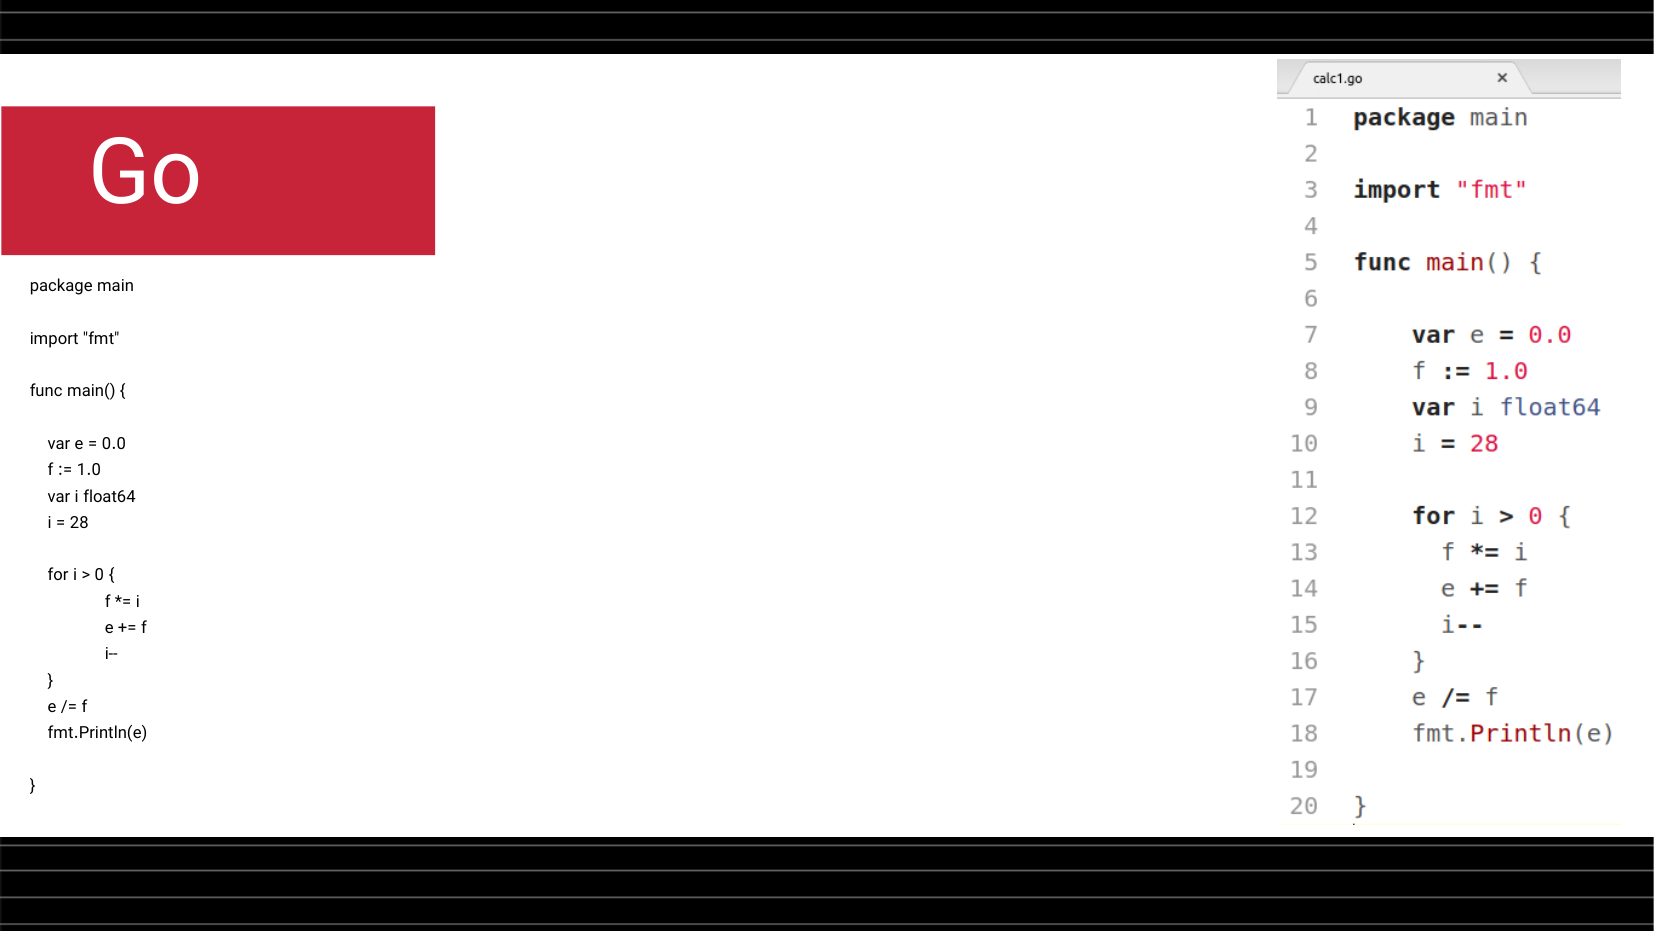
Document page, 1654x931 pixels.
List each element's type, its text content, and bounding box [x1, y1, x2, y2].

text_box package main import "fmt" func main() { var e = 0.0 f := 1.0 var i float64 i = 28 for i > 0 { f *= i e += f i-- } e /= f fmt.Println(e) } [15, 267, 163, 808]
picture [1277, 59, 1621, 826]
picture [0, 0, 1654, 54]
picture [0, 837, 1654, 931]
title Go [1, 106, 436, 256]
